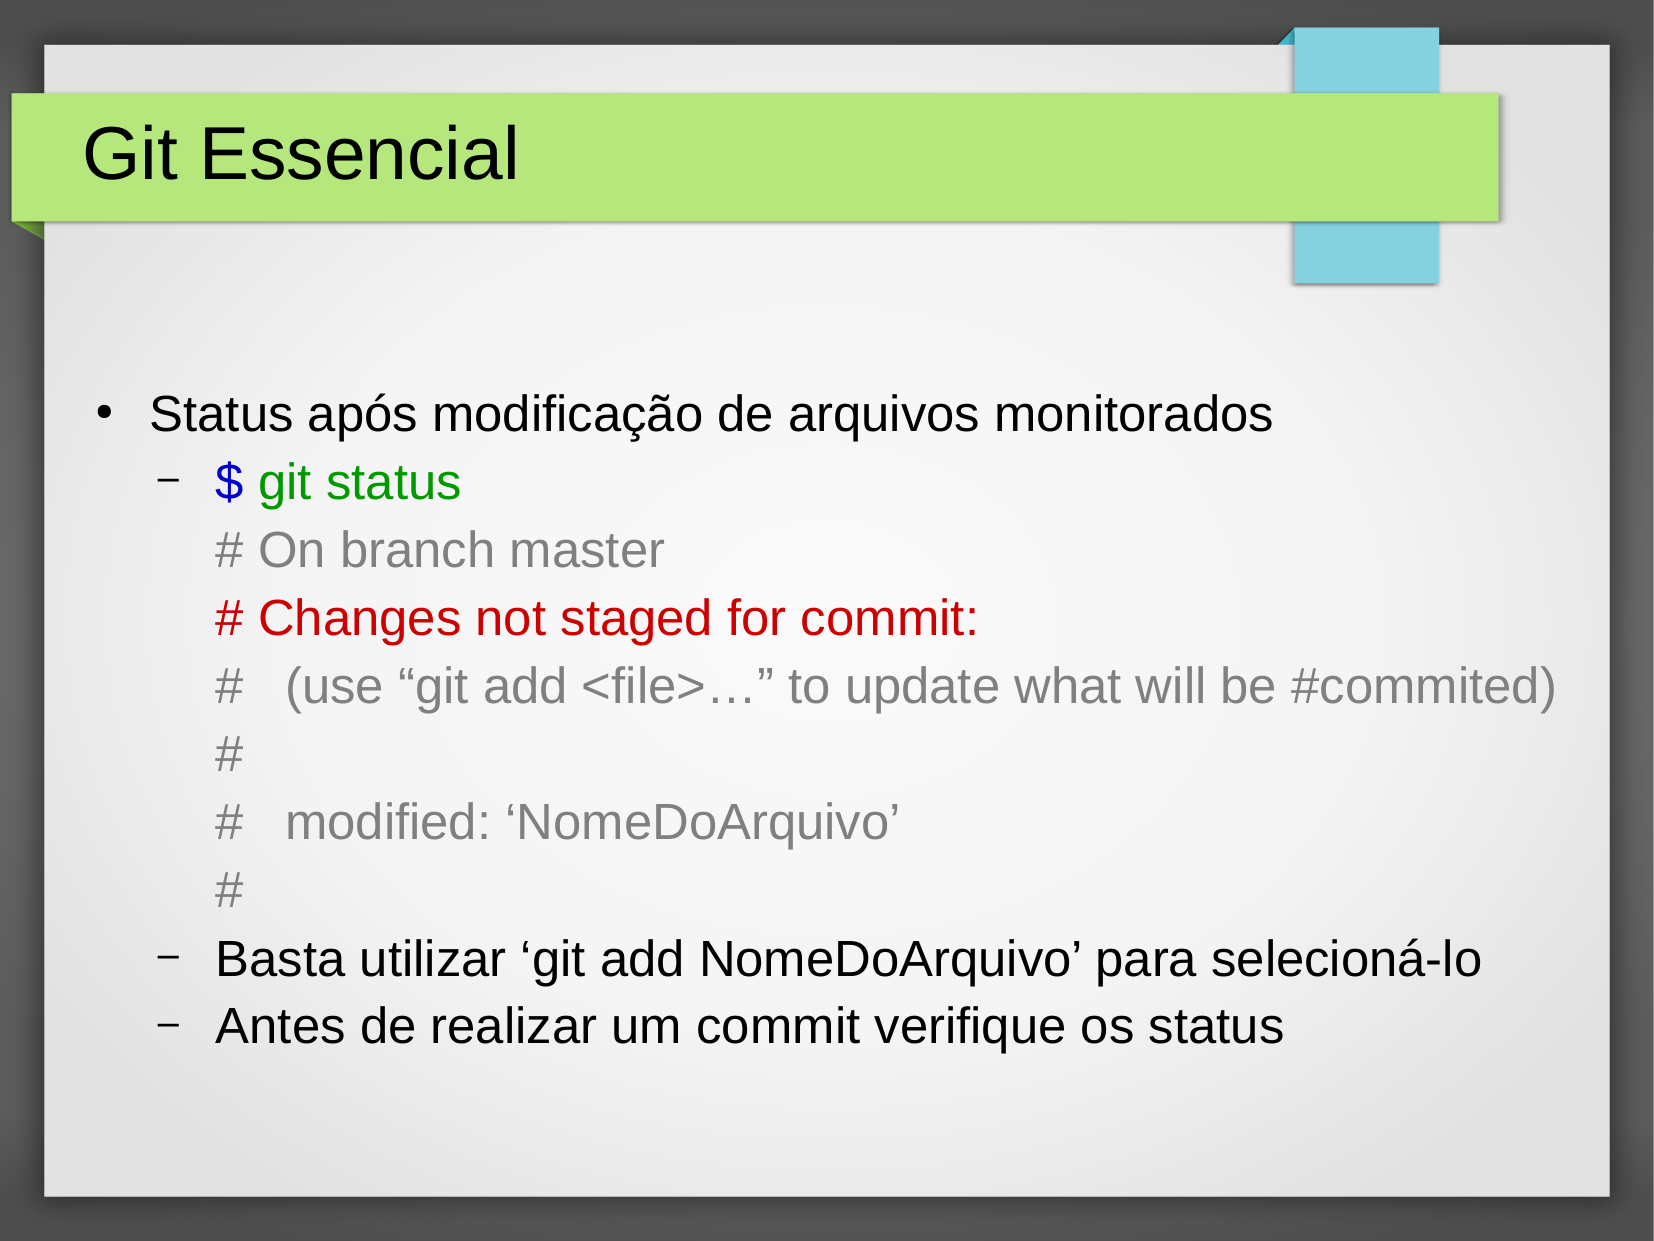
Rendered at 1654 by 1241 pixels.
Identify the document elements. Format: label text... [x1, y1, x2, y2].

title Git Essencial [82, 94, 1264, 213]
picture [0, 0, 1654, 1241]
list Status após modificação de arquivos monitorados $ git status # On branch master # Changes not staged for commit: # (use “git add <file>…” to update what will be #commited) # # modified: ‘NomeDoArquivo’ # Basta utilizar ‘git add NomeDoArquivo’ para selecioná-lo Antes de realizar um commit verifique os status [82, 360, 1571, 1080]
